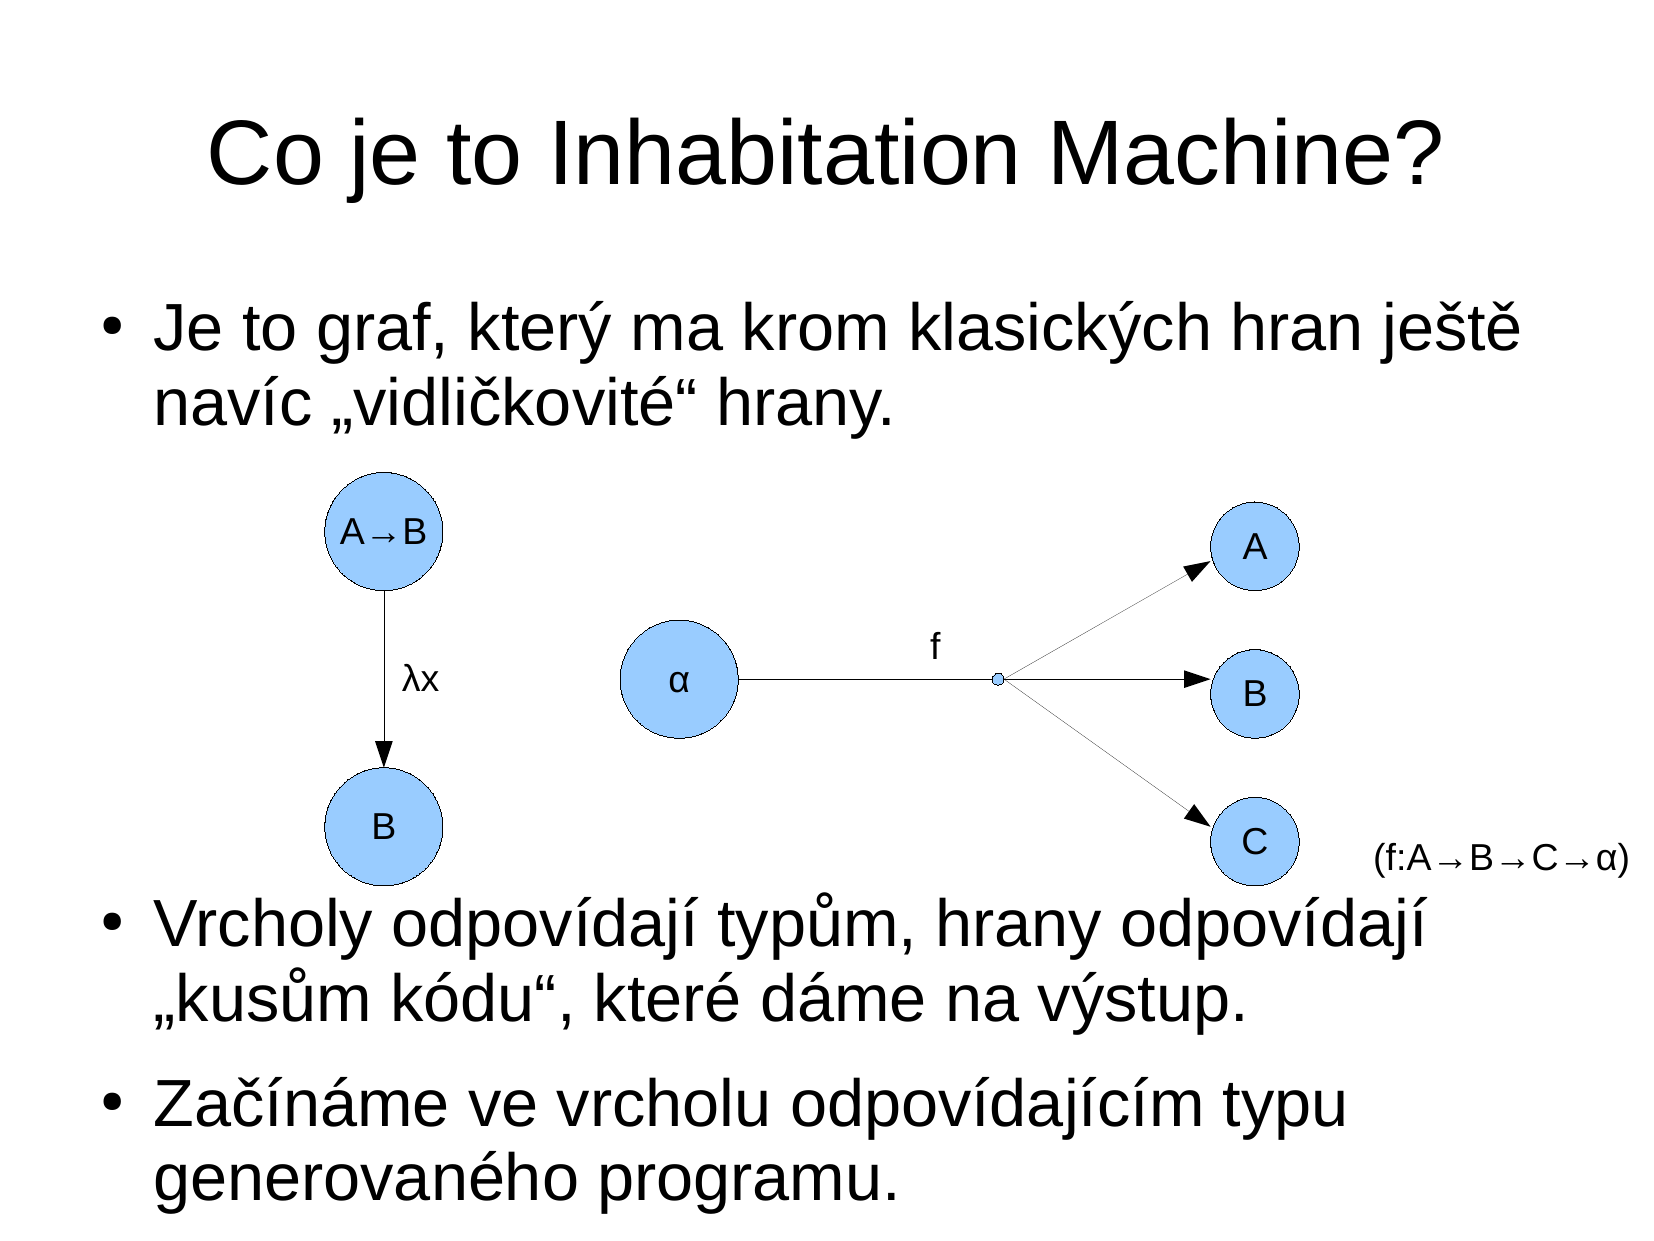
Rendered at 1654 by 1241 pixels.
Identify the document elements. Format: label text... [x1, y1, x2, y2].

text_box [383, 649, 414, 721]
text_box A→B [324, 472, 443, 591]
text_box α [620, 620, 739, 739]
text_box C [1210, 797, 1300, 886]
title Co je to Inhabitation Machine? [82, 49, 1571, 257]
text_box f [915, 618, 956, 676]
text_box λx [387, 649, 455, 707]
text_box B [324, 767, 443, 886]
text_box B [1210, 649, 1300, 739]
text_box (f:A→B→C→α) [1358, 828, 1646, 886]
text_box A [1210, 501, 1300, 591]
list Je to graf, který ma krom klasických hran ještě navíc „vidličkovité“ hrany. Vrcholy odpovídají typům, hrany odpovídají „kusům kódu“, které dáme na výstup. Začínáme ve vrcholu odpovídajícím typu generovaného programu. [82, 290, 1571, 1241]
text_box [992, 673, 1004, 686]
